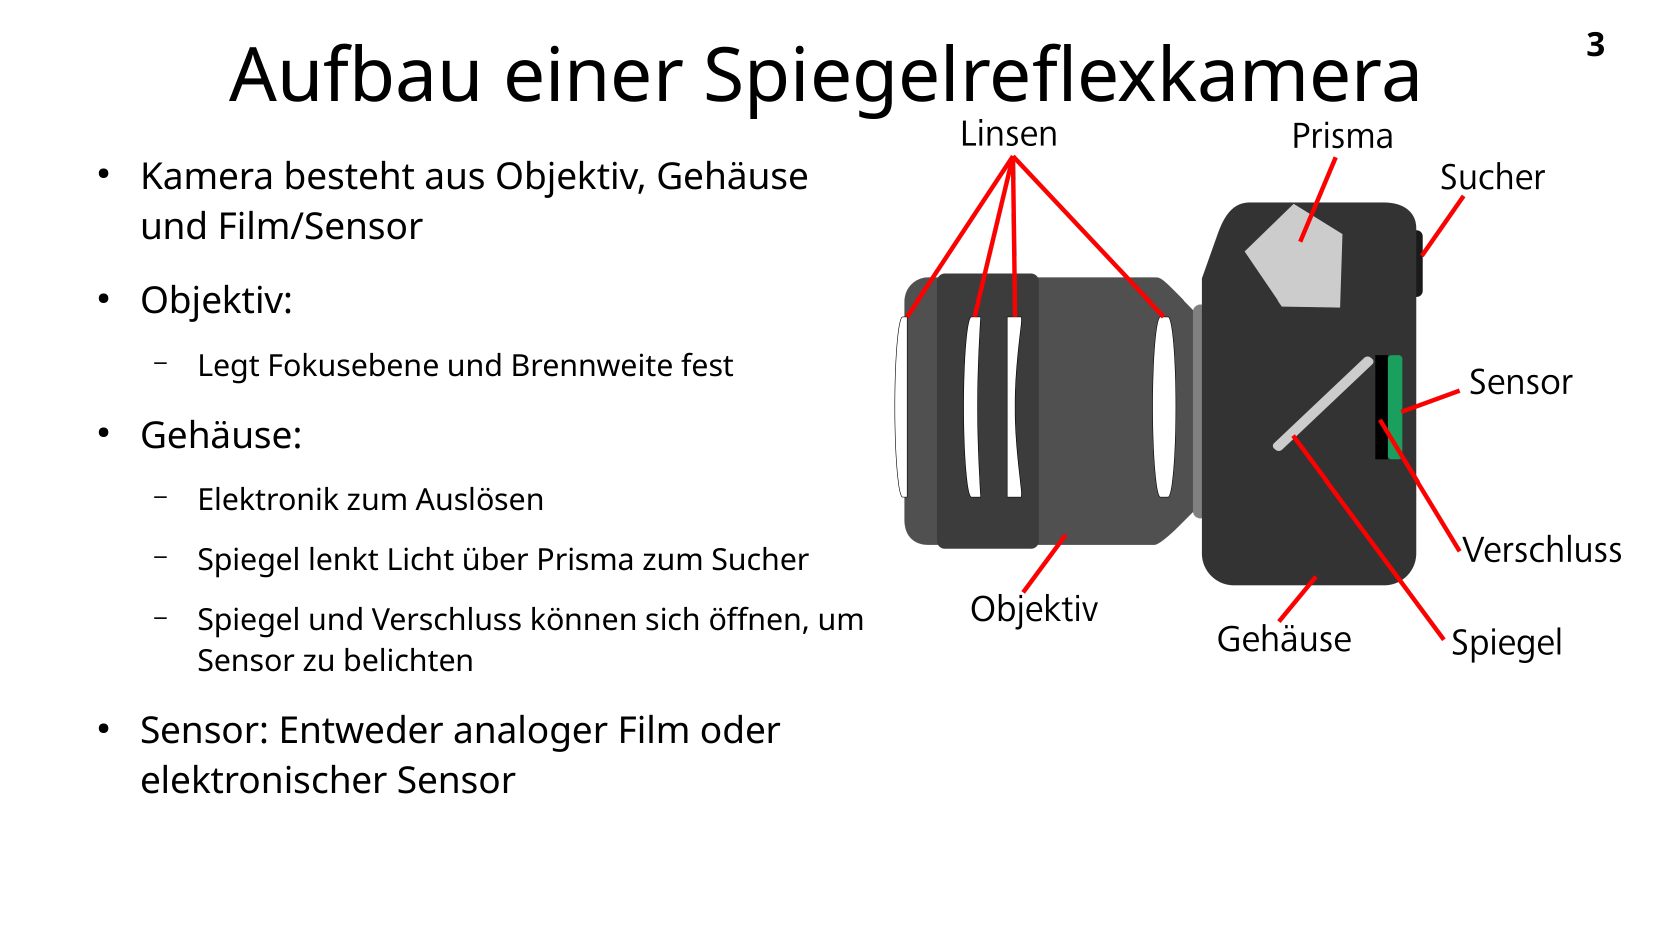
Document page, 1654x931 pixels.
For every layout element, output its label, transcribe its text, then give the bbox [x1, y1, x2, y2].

title Aufbau einer Spiegelreflexkamera [82, 13, 1571, 132]
picture [885, 119, 1621, 663]
list Kamera besteht aus Objektiv, Gehäuse und Film/Sensor Objektiv: Legt Fokusebene und Brennweite fest Gehäuse: Elektronik zum Auslösen Spiegel lenkt Licht über Prisma zum Sucher Spiegel und Verschluss können sich öffnen, um Sensor zu belichten Sensor: Entweder analoger Film oder elektronischer Sensor [82, 150, 871, 811]
